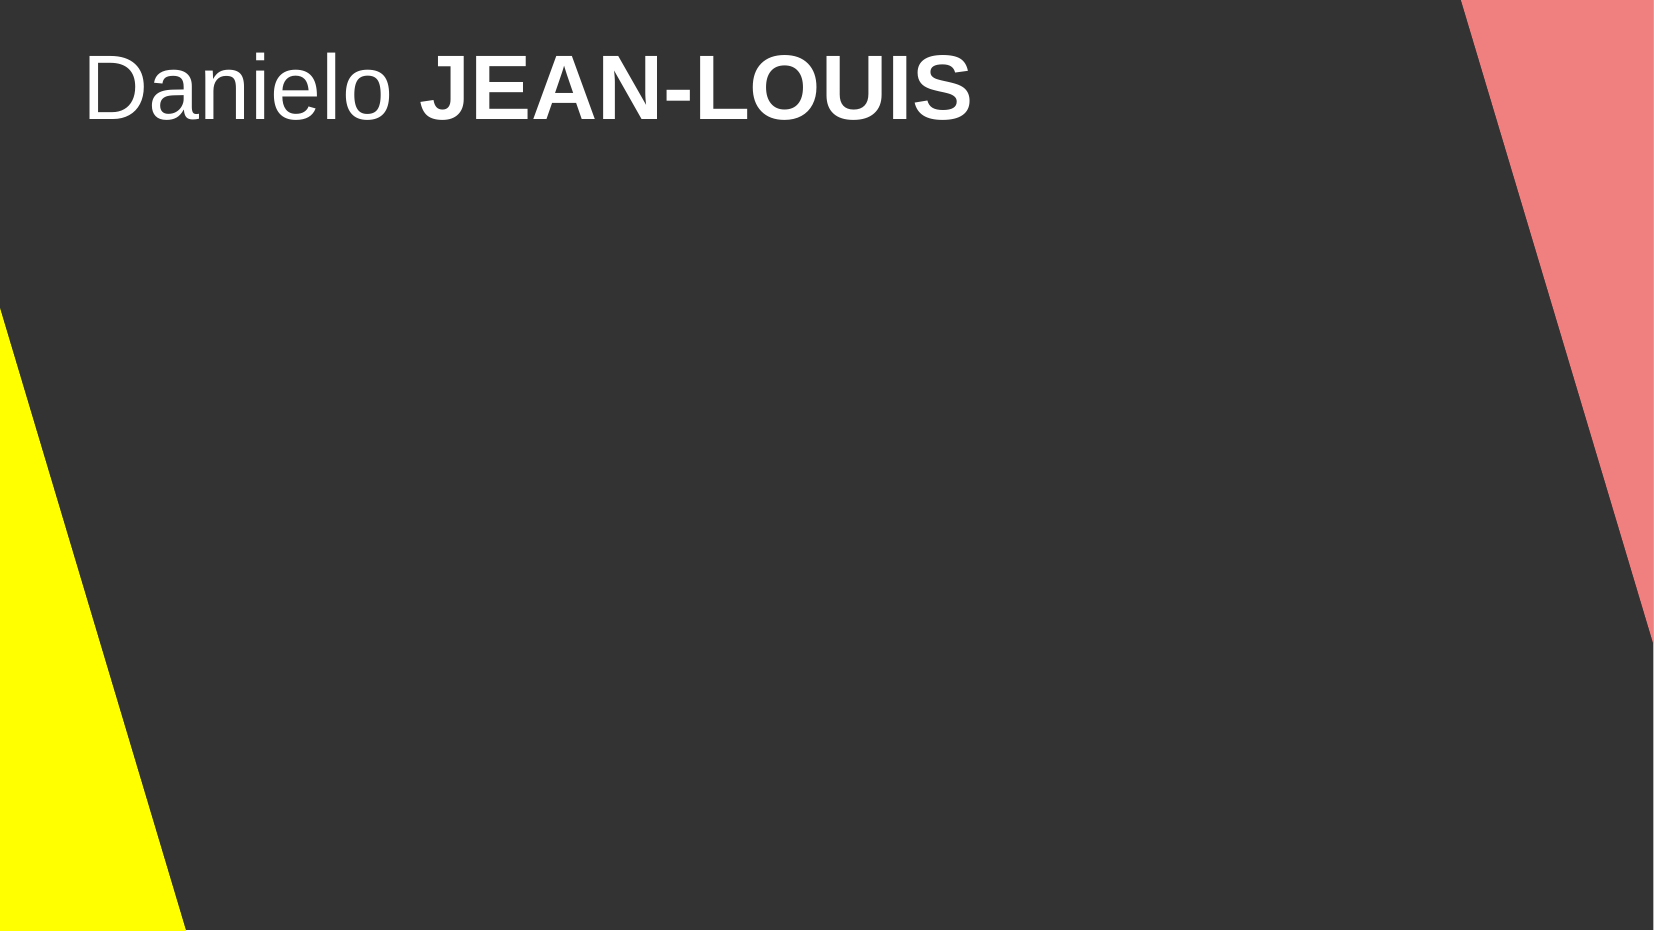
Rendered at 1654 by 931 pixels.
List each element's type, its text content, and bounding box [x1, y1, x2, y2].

subtitle Danielo JEAN-LOUIS [82, 36, 1571, 758]
text_box [1460, 0, 1654, 647]
text_box [0, 308, 187, 931]
